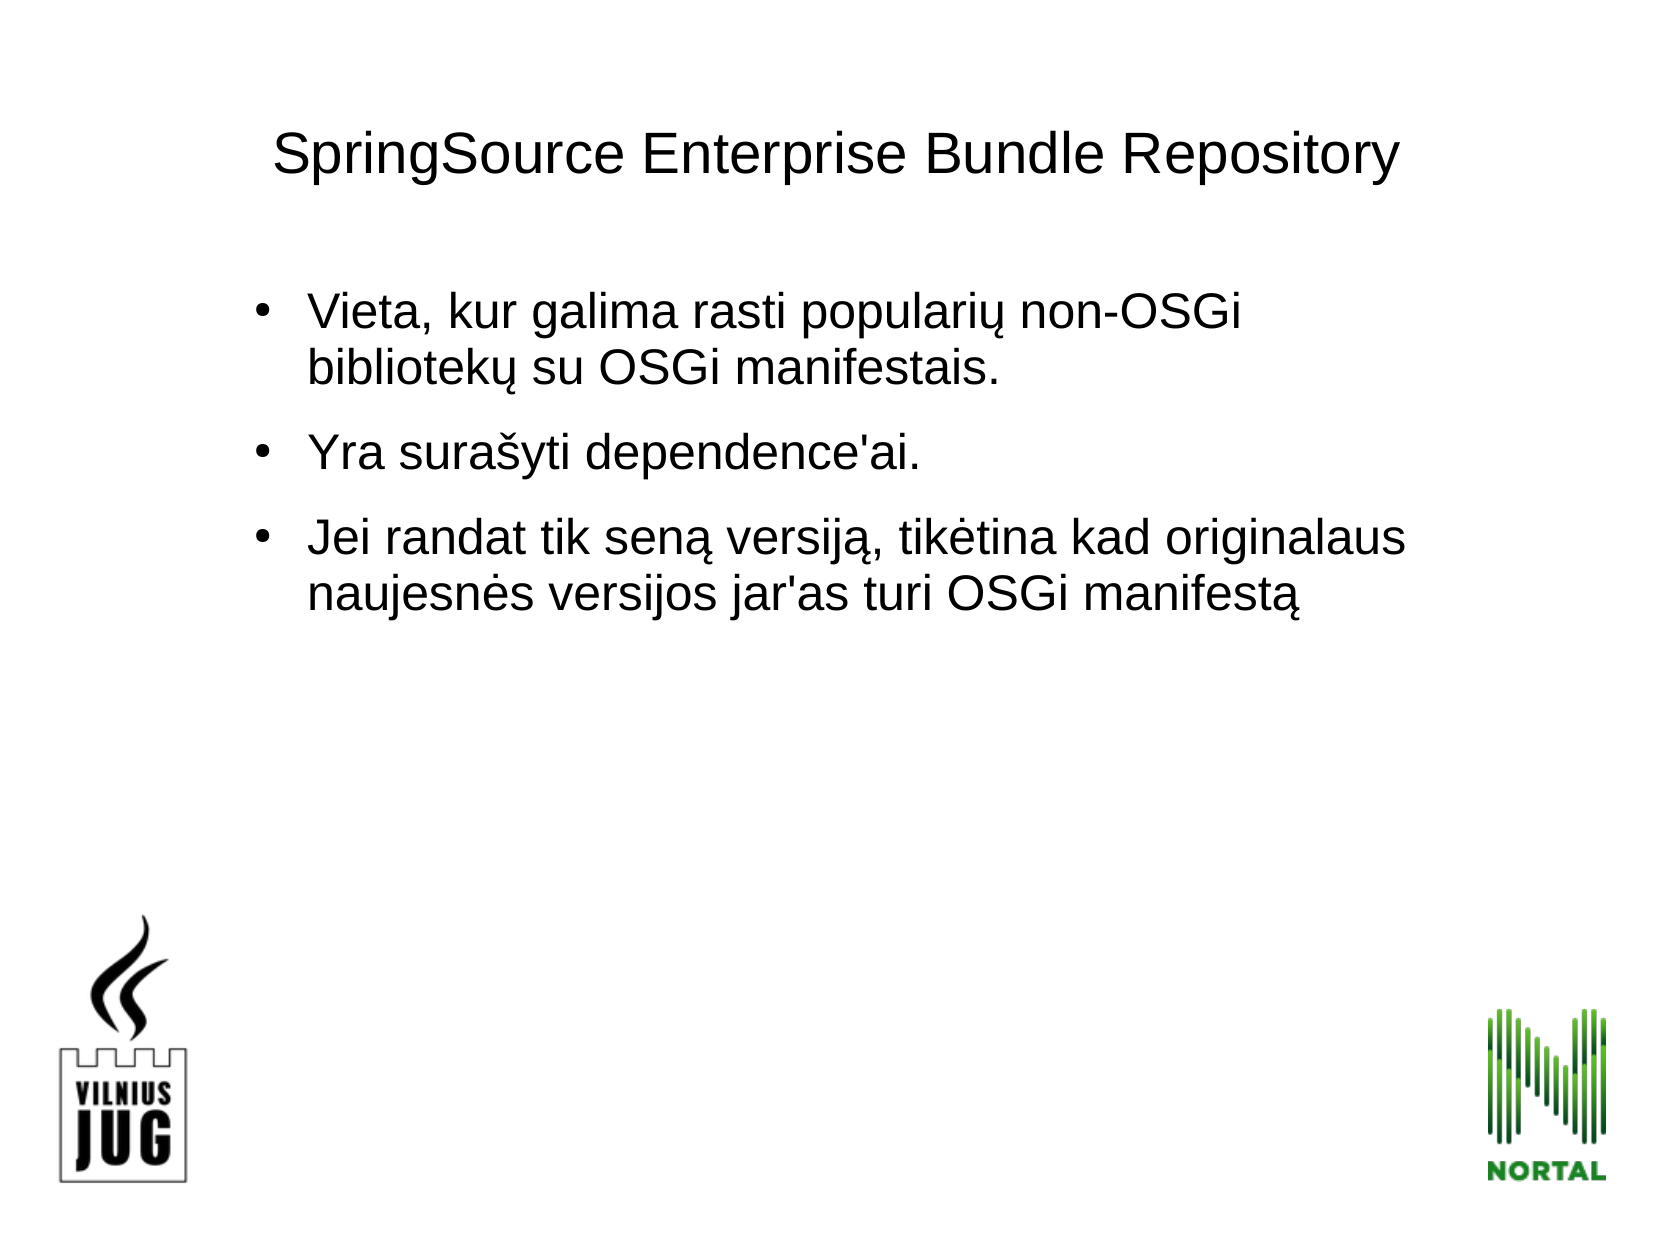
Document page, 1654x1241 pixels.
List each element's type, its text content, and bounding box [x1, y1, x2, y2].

title SpringSource Enterprise Bundle Repository [82, 49, 1571, 257]
picture [34, 892, 213, 1205]
list Vieta, kur galima rasti popularių non-OSGi bibliotekų su OSGi manifestais. Yra surašyti dependence'ai. Jei randat tik seną versiją, tikėtina kad originalaus naujesnės versijos jar'as turi OSGi manifestą [236, 283, 1465, 1102]
picture [1488, 1009, 1606, 1182]
